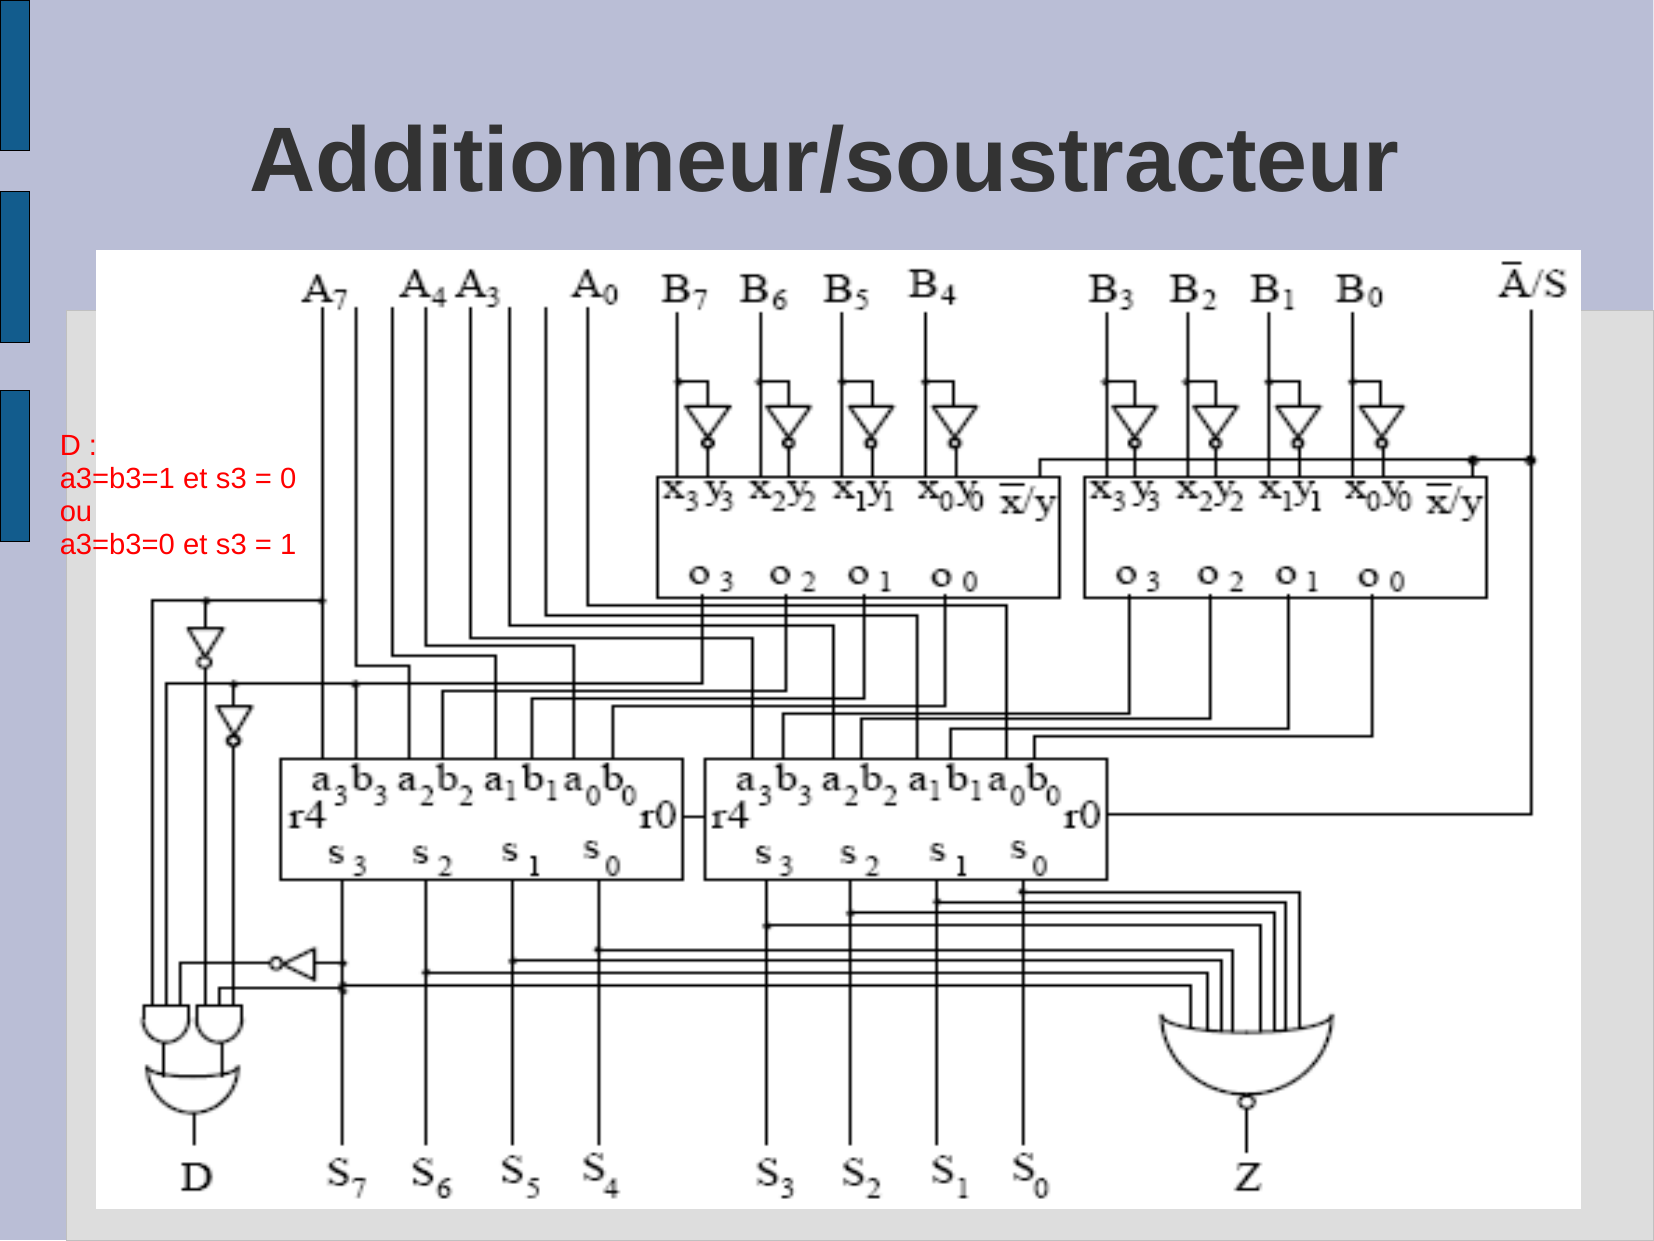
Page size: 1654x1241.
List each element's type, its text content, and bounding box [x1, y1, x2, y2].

picture [96, 250, 1581, 1209]
title Additionneur/soustracteur [119, 64, 1532, 250]
text_box D : a3=b3=1 et s3 = 0 ou a3=b3=0 et s3 = 1 [44, 421, 312, 568]
